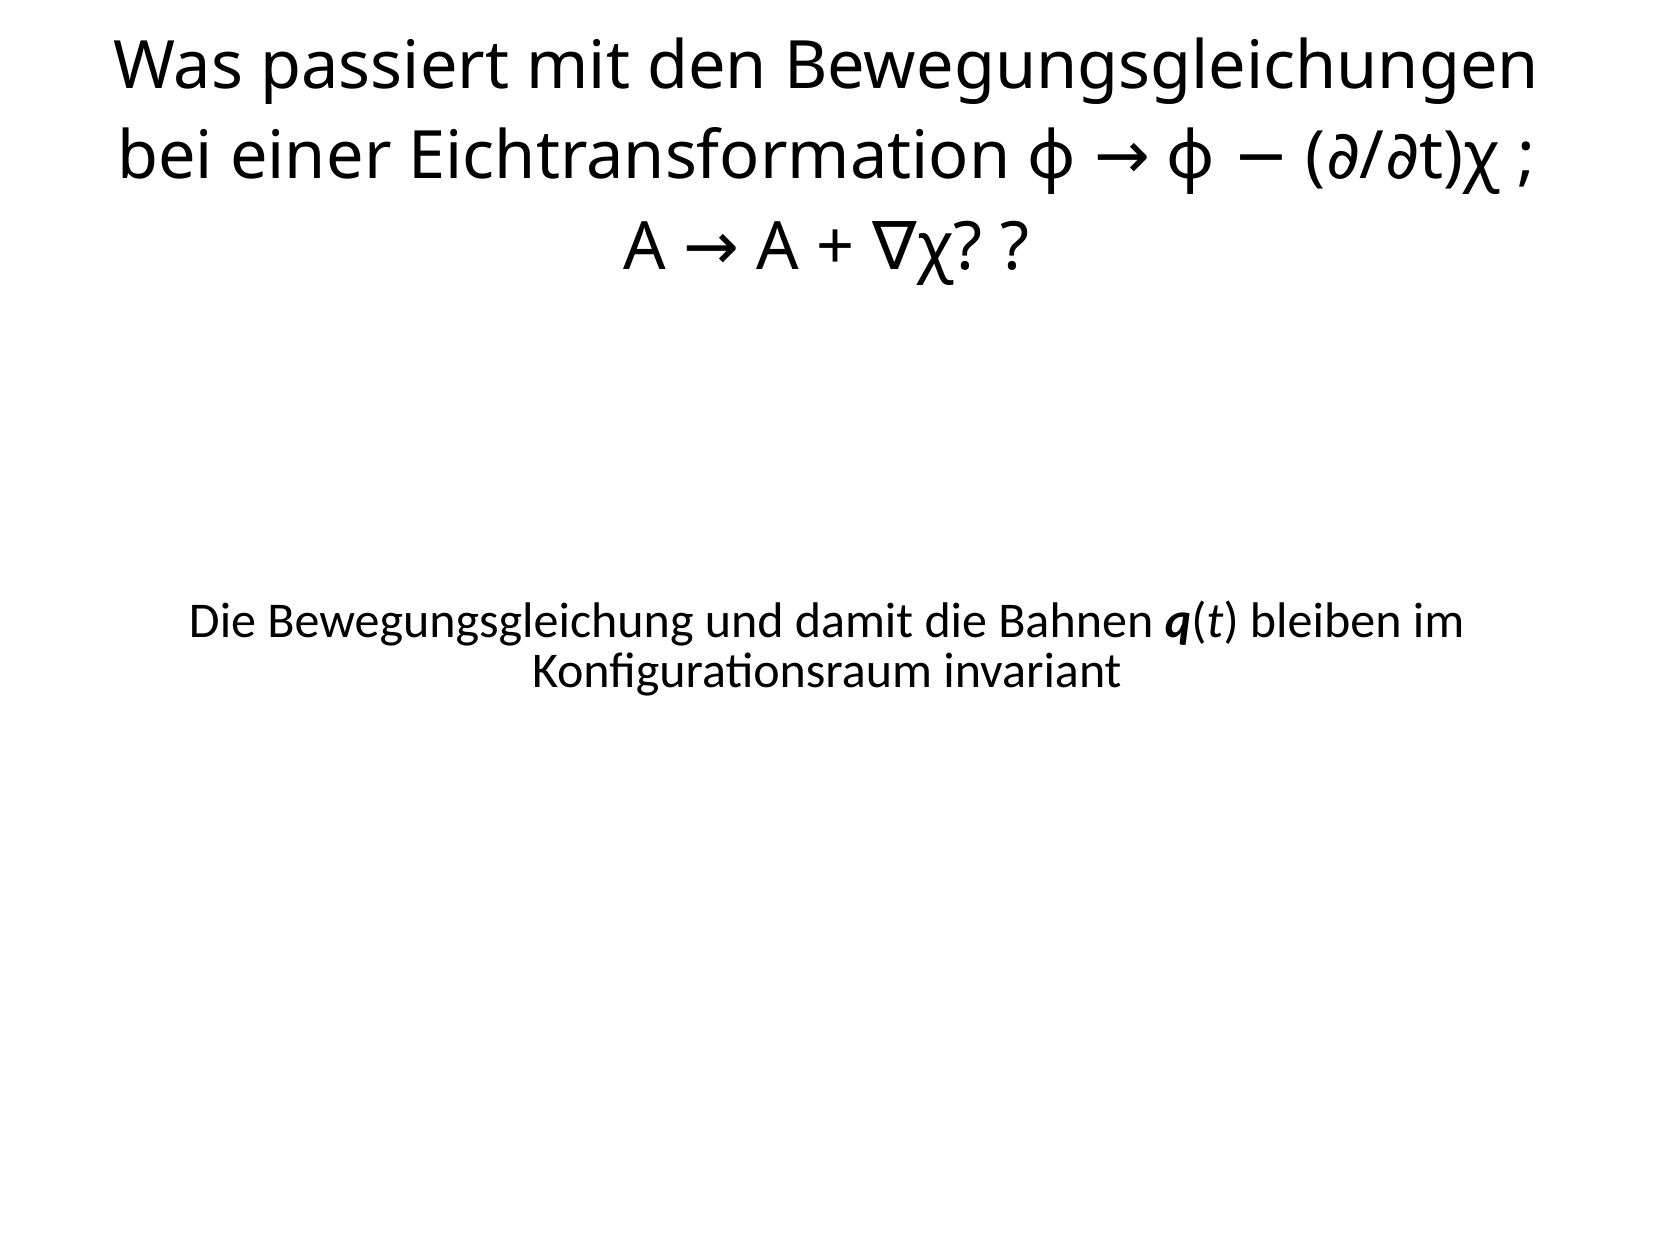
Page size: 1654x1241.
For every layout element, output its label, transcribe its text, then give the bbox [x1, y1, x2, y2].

subtitle Die Bewegungsgleichung und damit die Bahnen q(t) bleiben im Konfigurationsraum invariant [82, 290, 1571, 1010]
title Was passiert mit den Bewegungsgleichungen bei einer Eichtransformation ϕ → ϕ − (∂/∂t)χ ; A → A + ∇χ? ? [82, 19, 1571, 287]
